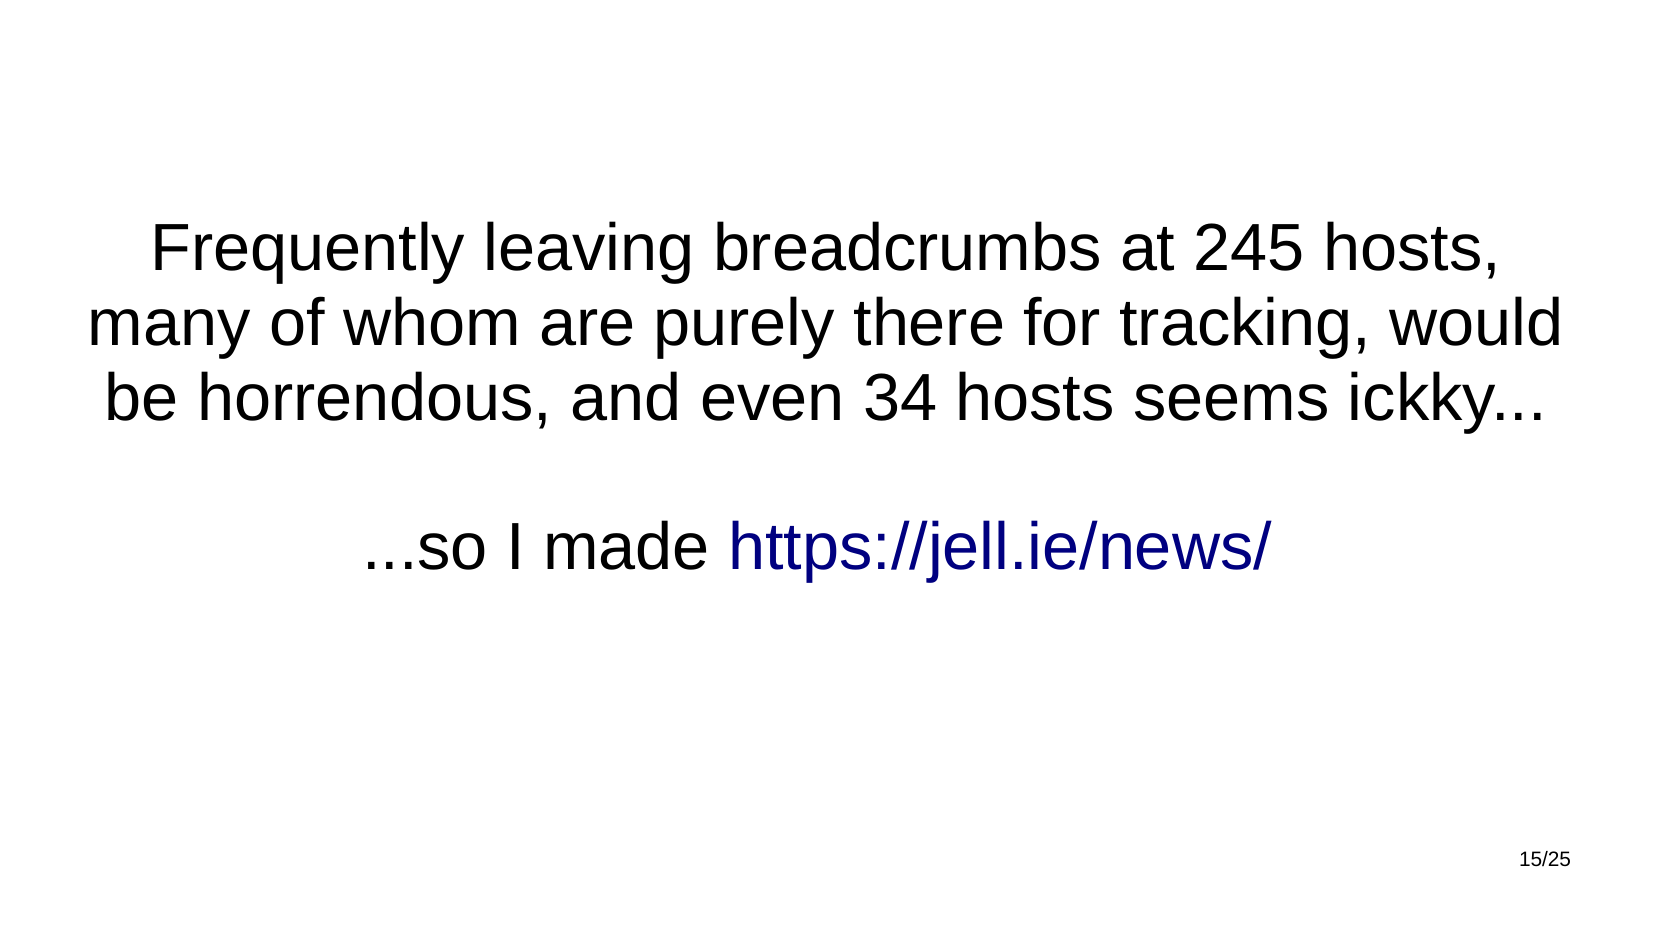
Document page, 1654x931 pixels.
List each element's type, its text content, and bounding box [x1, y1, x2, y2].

subtitle Frequently leaving breadcrumbs at 245 hosts, many of whom are purely there for tracking, would be horrendous, and even 34 hosts seems ickky... ...so I made https://jell.ie/news/ [82, 37, 1571, 757]
